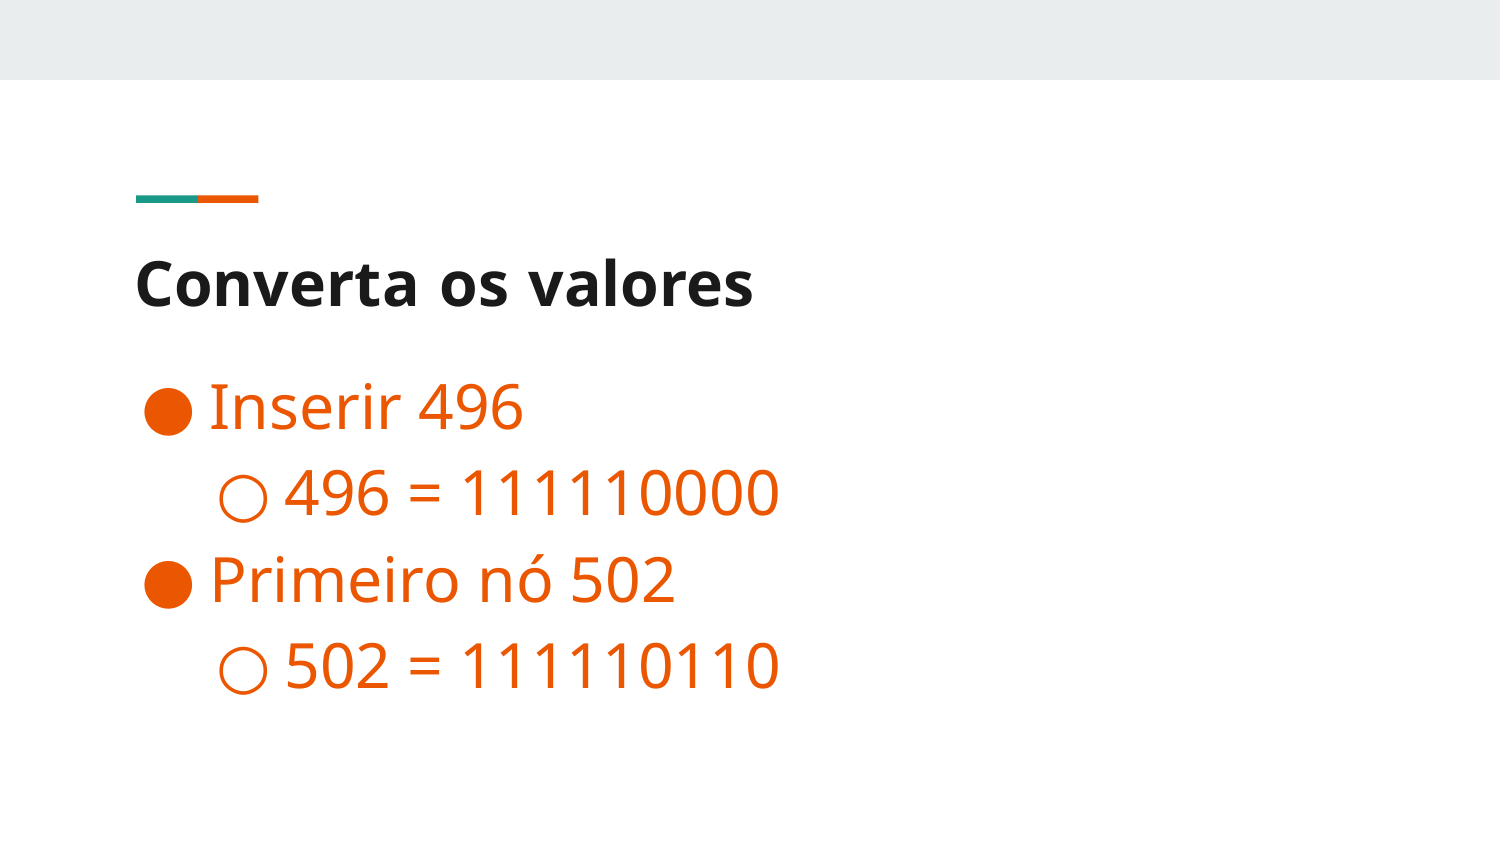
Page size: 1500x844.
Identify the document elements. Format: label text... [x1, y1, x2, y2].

list Inserir 496 496 = 111110000 Primeiro nó 502 502 = 111110110 [119, 341, 1381, 712]
title Converta os valores [119, 216, 1381, 305]
